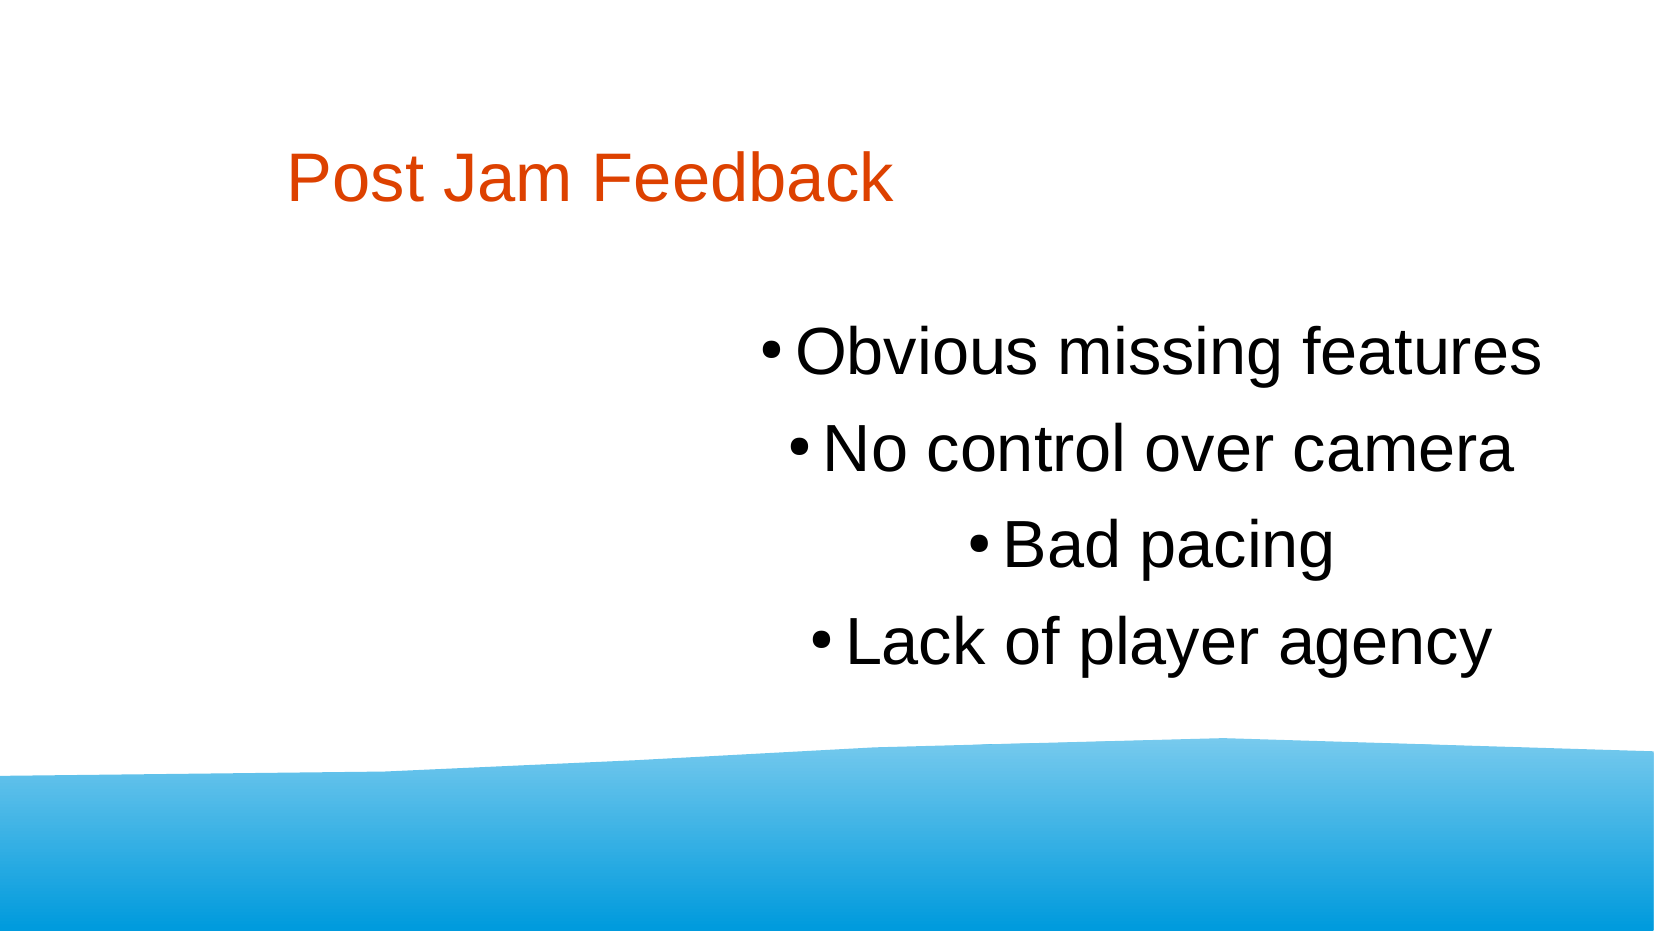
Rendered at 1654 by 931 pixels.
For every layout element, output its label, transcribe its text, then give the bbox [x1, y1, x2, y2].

title Post Jam Feedback [0, 88, 1329, 266]
subtitle Obvious missing features No control over camera Bad pacing Lack of player agency [383, 313, 1654, 680]
